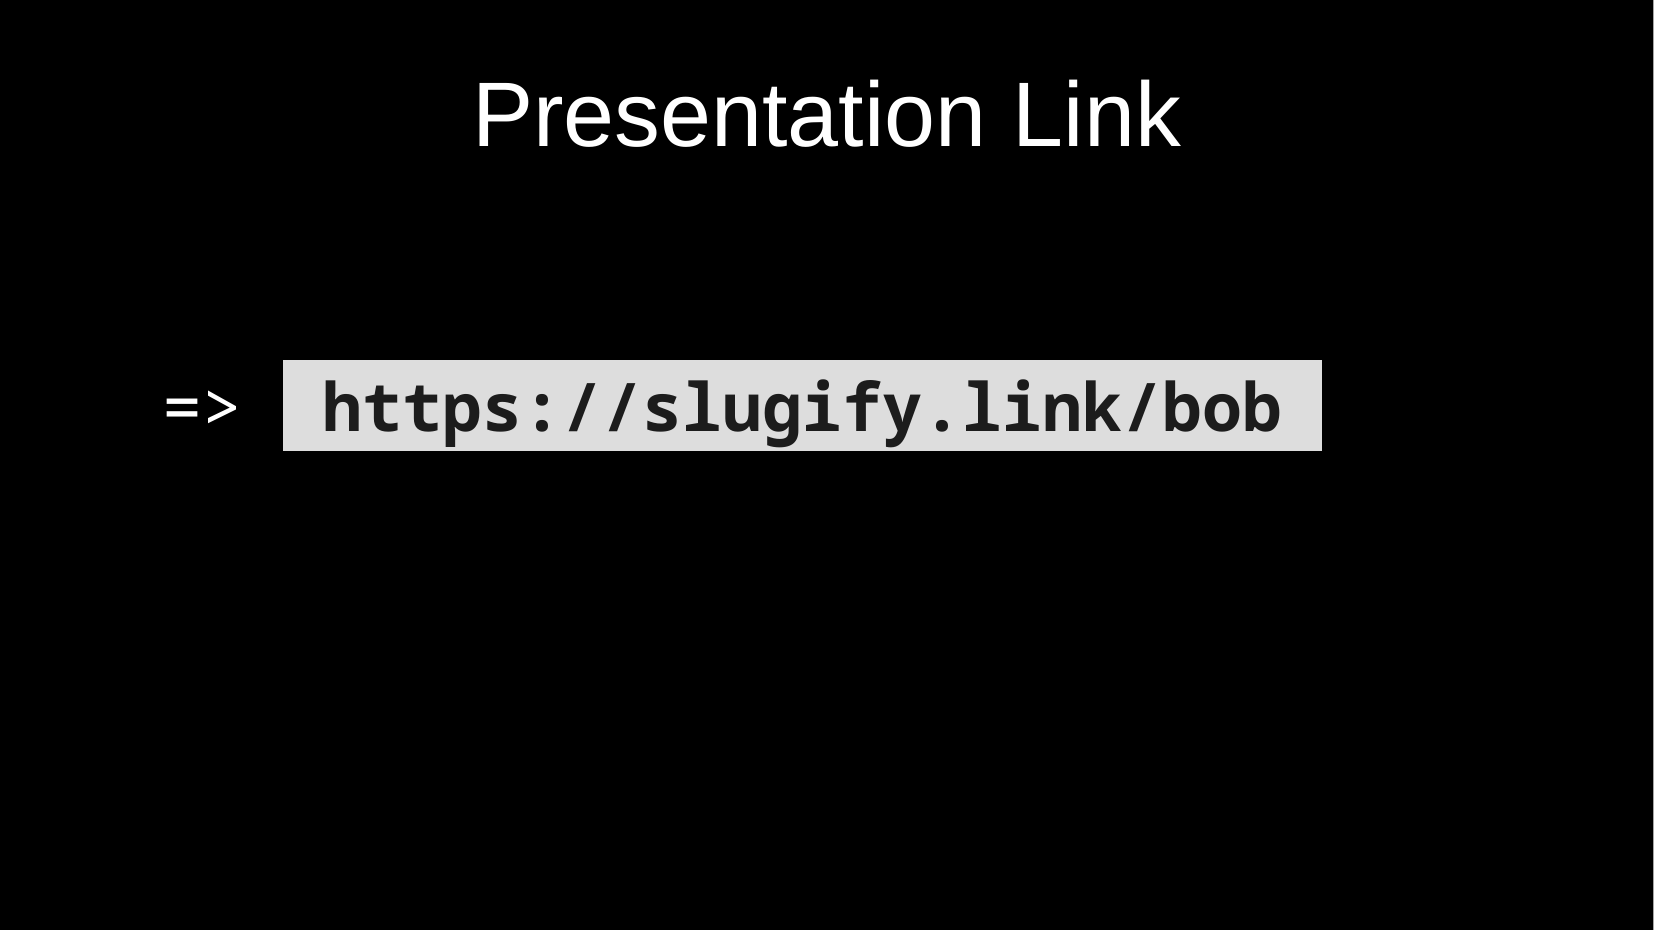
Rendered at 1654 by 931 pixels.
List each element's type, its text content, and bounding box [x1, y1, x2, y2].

title Presentation Link [82, 37, 1571, 193]
list => https://slugify.link/bob [82, 337, 1571, 758]
